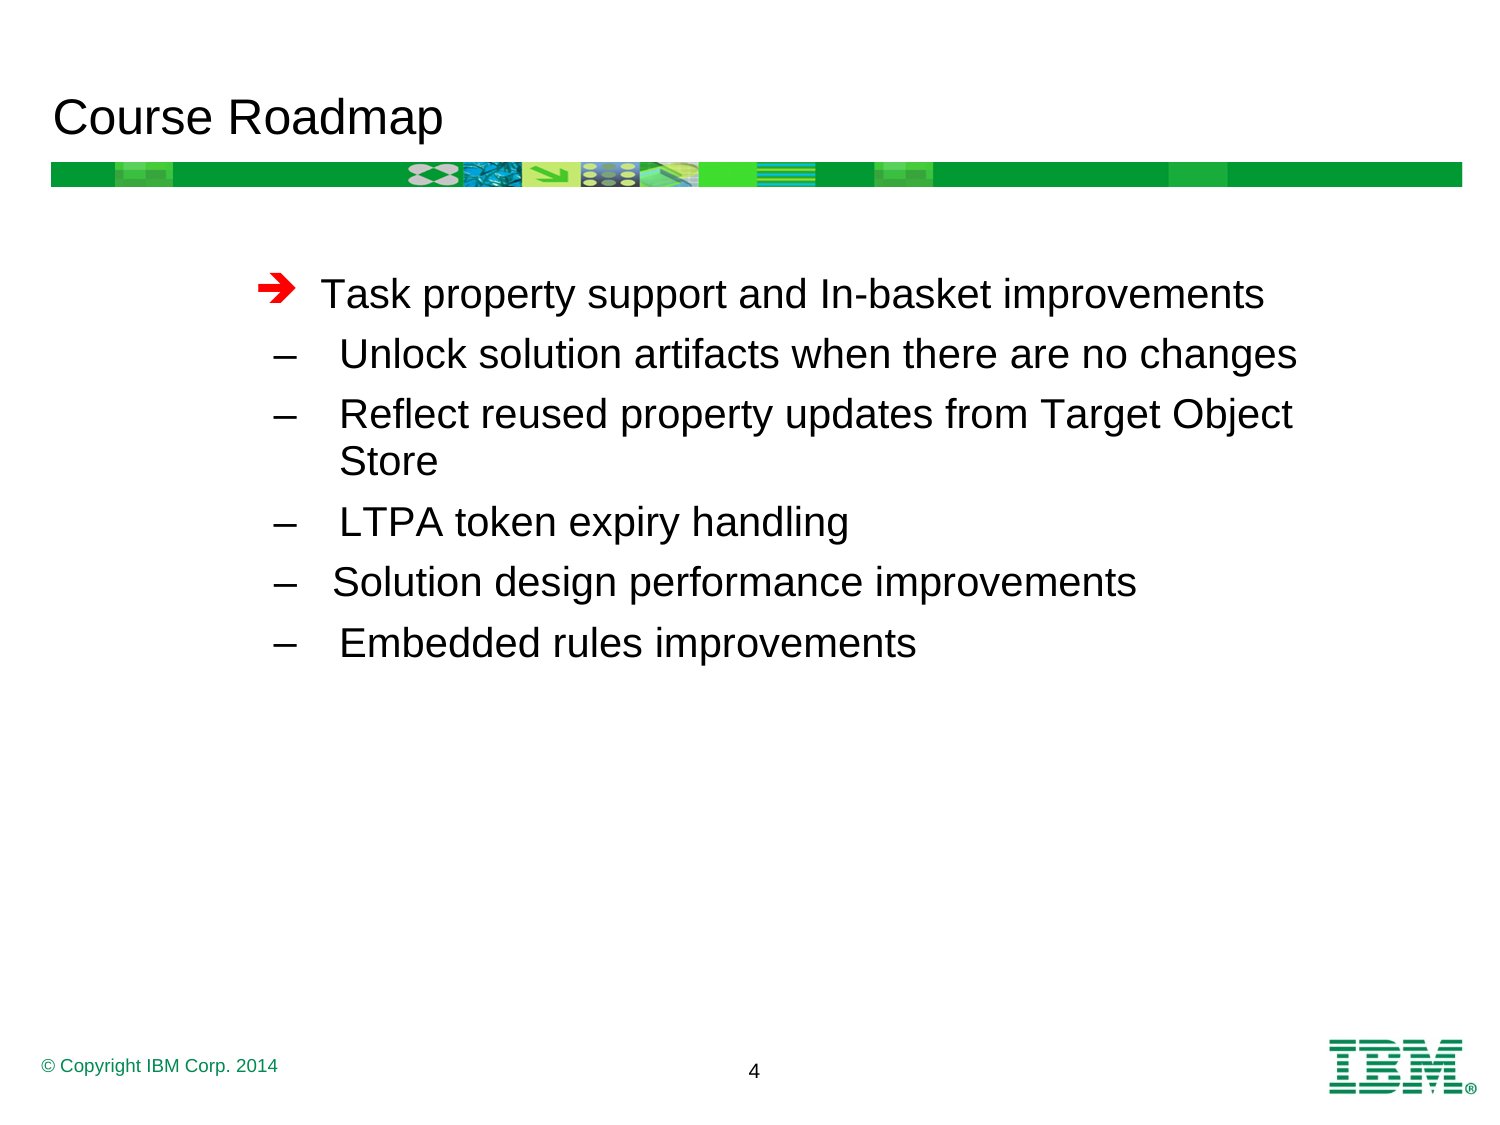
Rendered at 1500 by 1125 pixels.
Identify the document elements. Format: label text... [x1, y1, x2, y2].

picture [1327, 1037, 1479, 1096]
picture [50, 161, 1463, 189]
title Course Roadmap [37, 45, 1388, 188]
list Task property support and In-basket improvements Unlock solution artifacts when there are no changes Reflect reused property updates from Target Object Store LTPA token expiry handling Solution design performance improvements Embedded rules improvements [33, 262, 1384, 1005]
